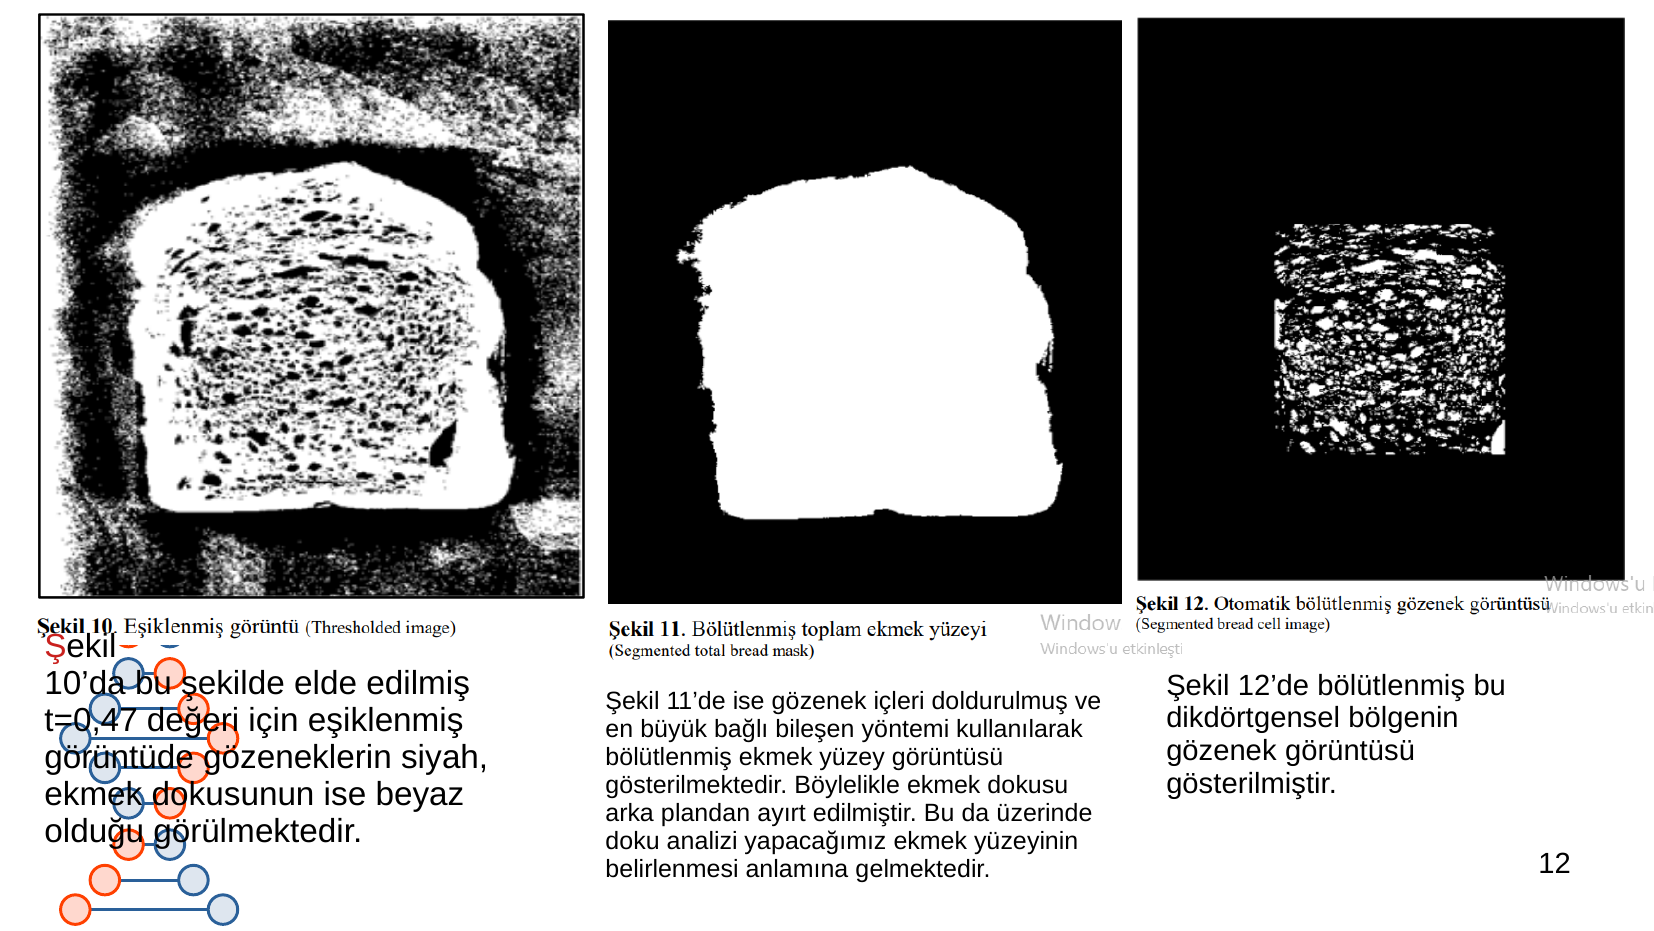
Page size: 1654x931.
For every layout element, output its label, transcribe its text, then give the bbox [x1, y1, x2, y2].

picture [0, 0, 1654, 667]
text_box Şekil 11’de ise gözenek içleri doldurulmuş ve en büyük bağlı bileşen yöntemi kullanılarak bölütlenmiş ekmek yüzey görüntüsü gösterilmektedir. Böylelikle ekmek dokusu arka plandan ayırt edilmiştir. Bu da üzerinde doku analizi yapacağımız ekmek yüzeyinin belirlenmesi anlamına gelmektedir. [590, 679, 1123, 890]
text_box Şekil 12’de bölütlenmiş bu dikdörtgensel bölgenin gözenek görüntüsü gösterilmiştir. [1151, 661, 1565, 807]
text_box Şekil 10’da bu şekilde elde edilmiş t=0,47 değeri için eşiklenmiş görüntüde gözeneklerin siyah, ekmek dokusunun ise beyaz olduğu görülmektedir. [29, 620, 532, 858]
